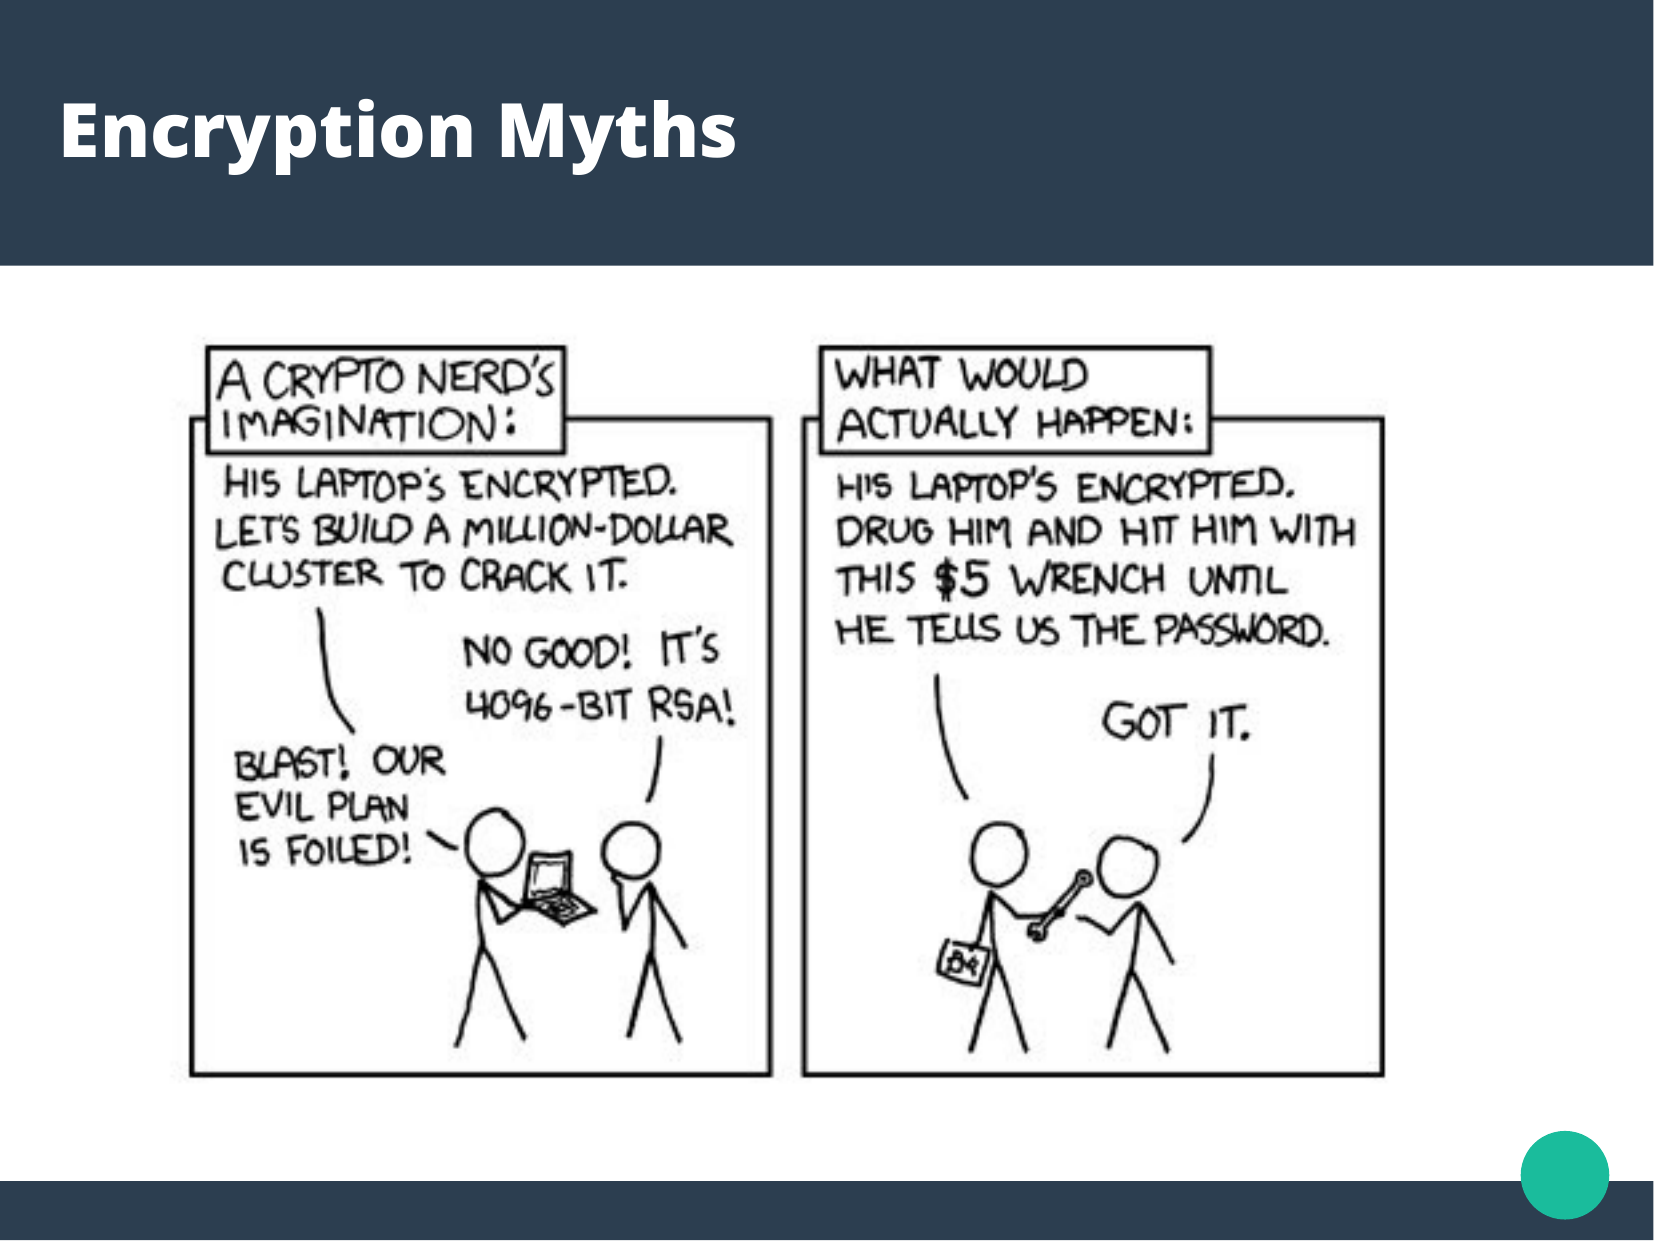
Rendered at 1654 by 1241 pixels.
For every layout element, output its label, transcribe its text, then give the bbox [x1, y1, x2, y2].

picture [150, 314, 1423, 1113]
title Encryption Myths [59, 49, 1595, 207]
